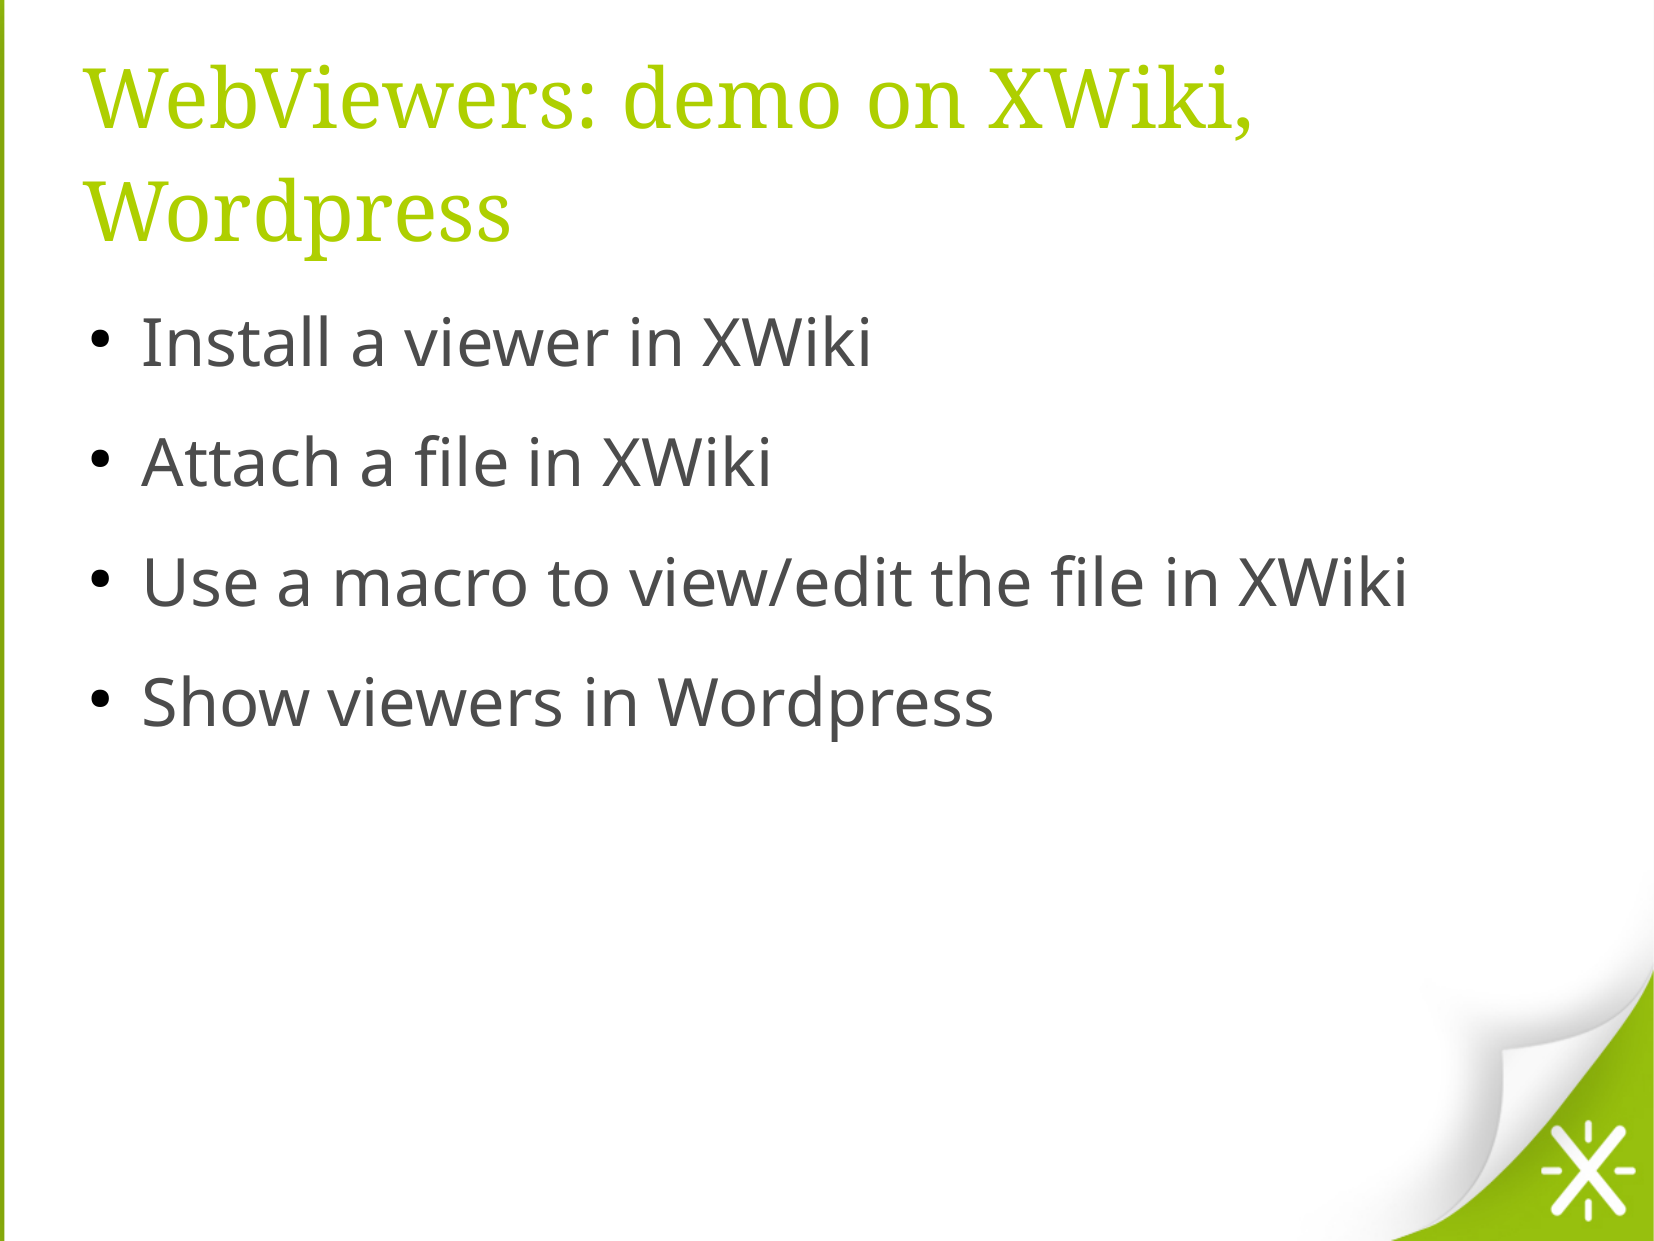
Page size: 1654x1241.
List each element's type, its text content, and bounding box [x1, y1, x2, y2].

list Install a viewer in XWiki Attach a file in XWiki Use a macro to view/edit the file in XWiki Show viewers in Wordpress [70, 294, 1571, 1015]
picture [0, 0, 1654, 1241]
title WebViewers: demo on XWiki, Wordpress [82, 49, 1571, 257]
